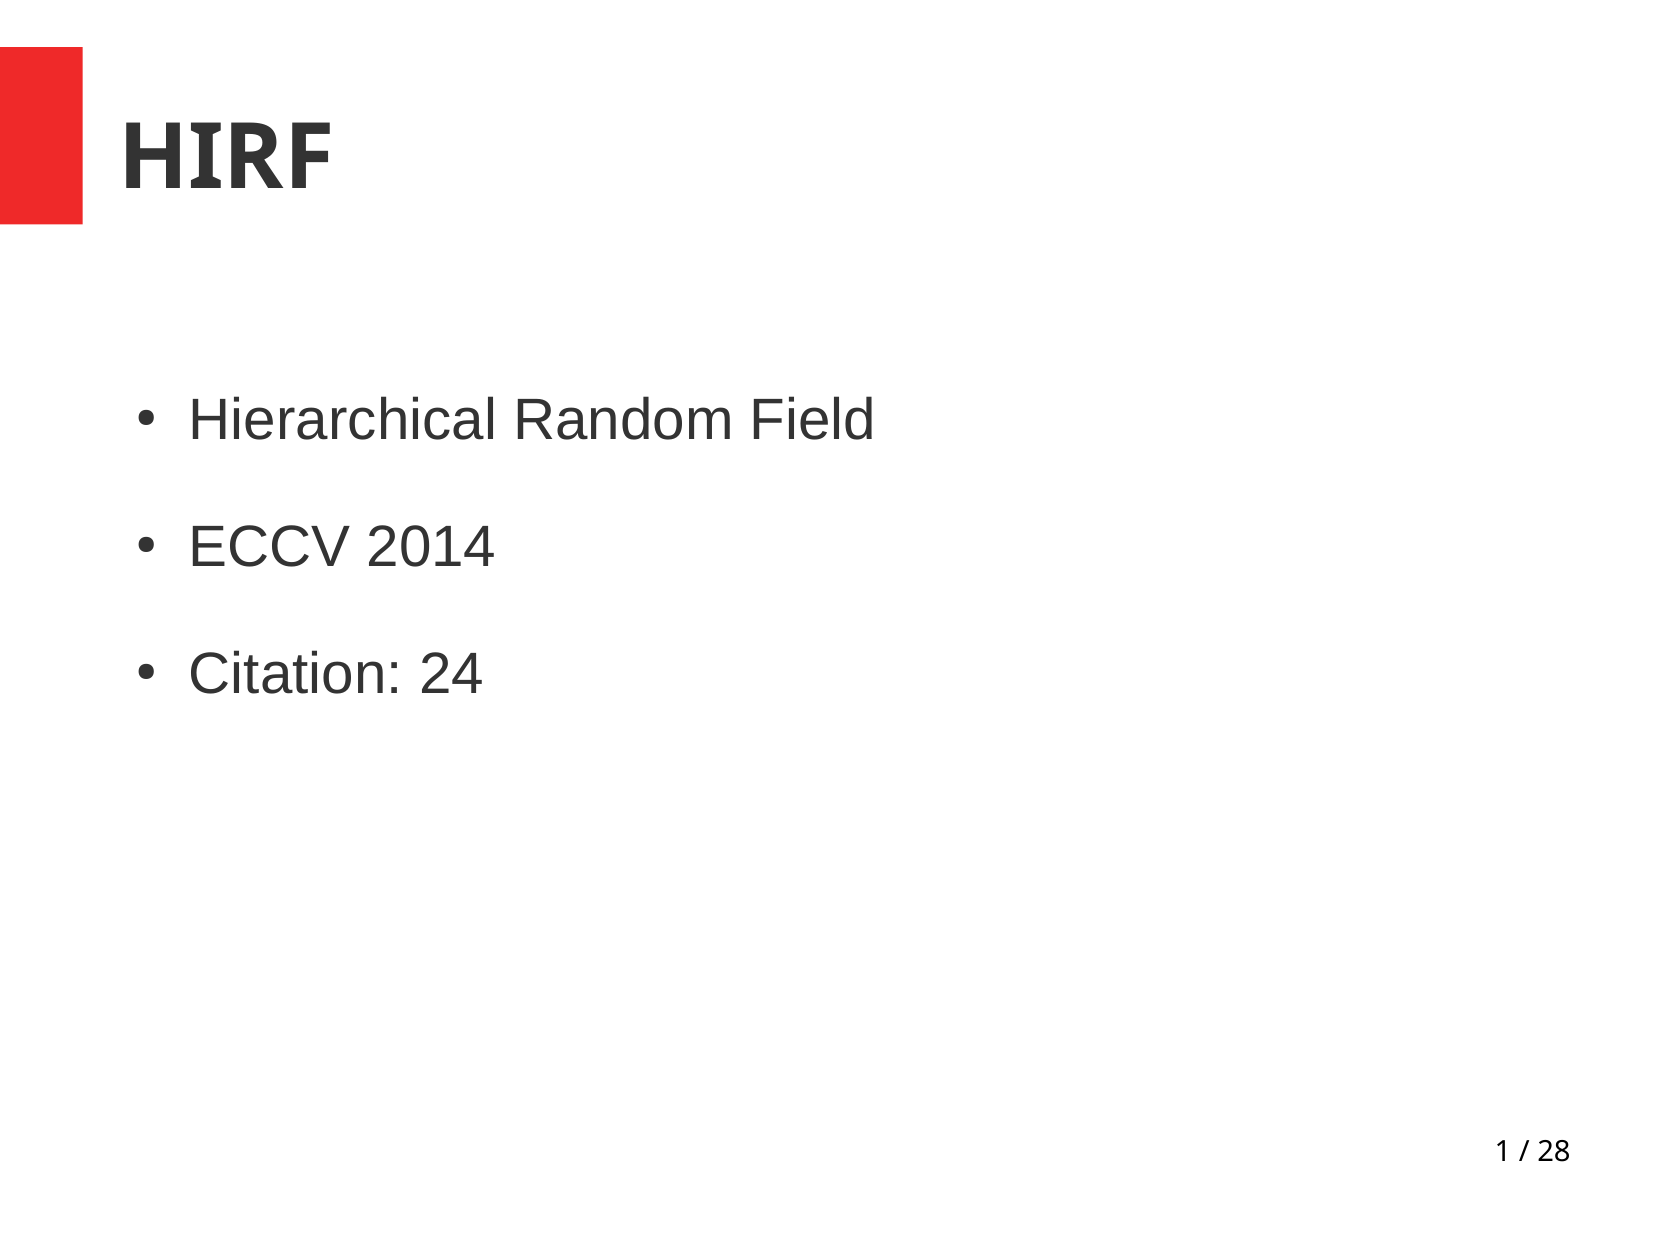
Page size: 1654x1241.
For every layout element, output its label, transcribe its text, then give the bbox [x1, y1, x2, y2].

list Hierarchical Random Field ECCV 2014 Citation: 24 [118, 354, 1536, 1074]
title HIRF [118, 49, 1571, 257]
